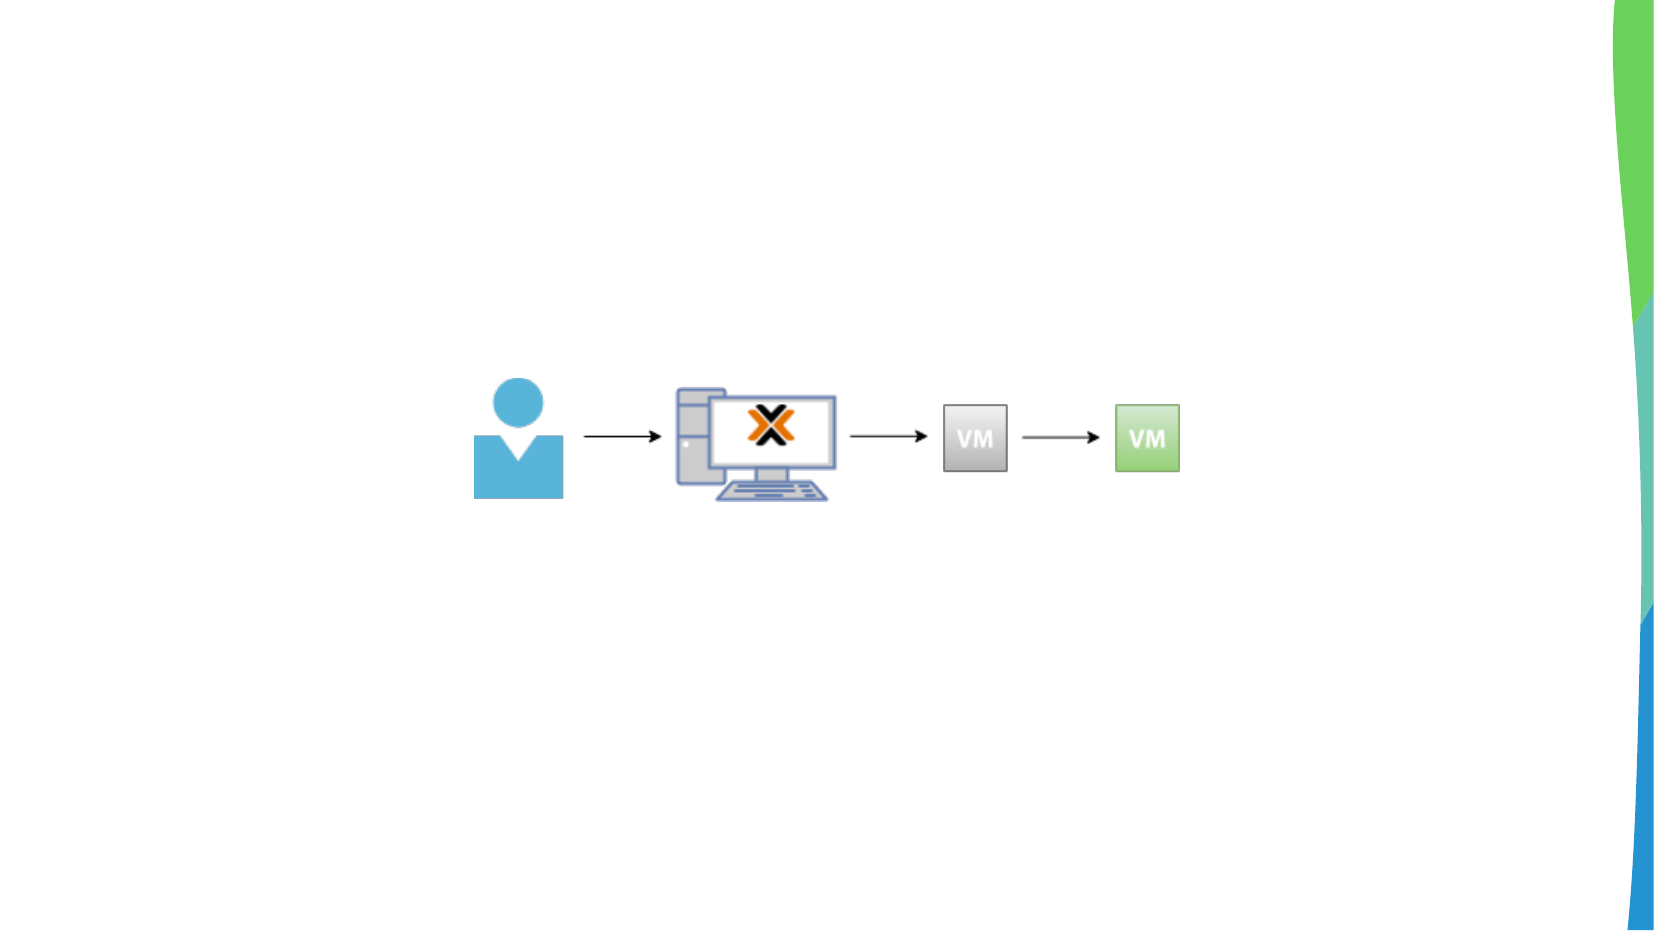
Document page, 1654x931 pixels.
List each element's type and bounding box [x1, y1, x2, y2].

picture [474, 378, 1180, 502]
